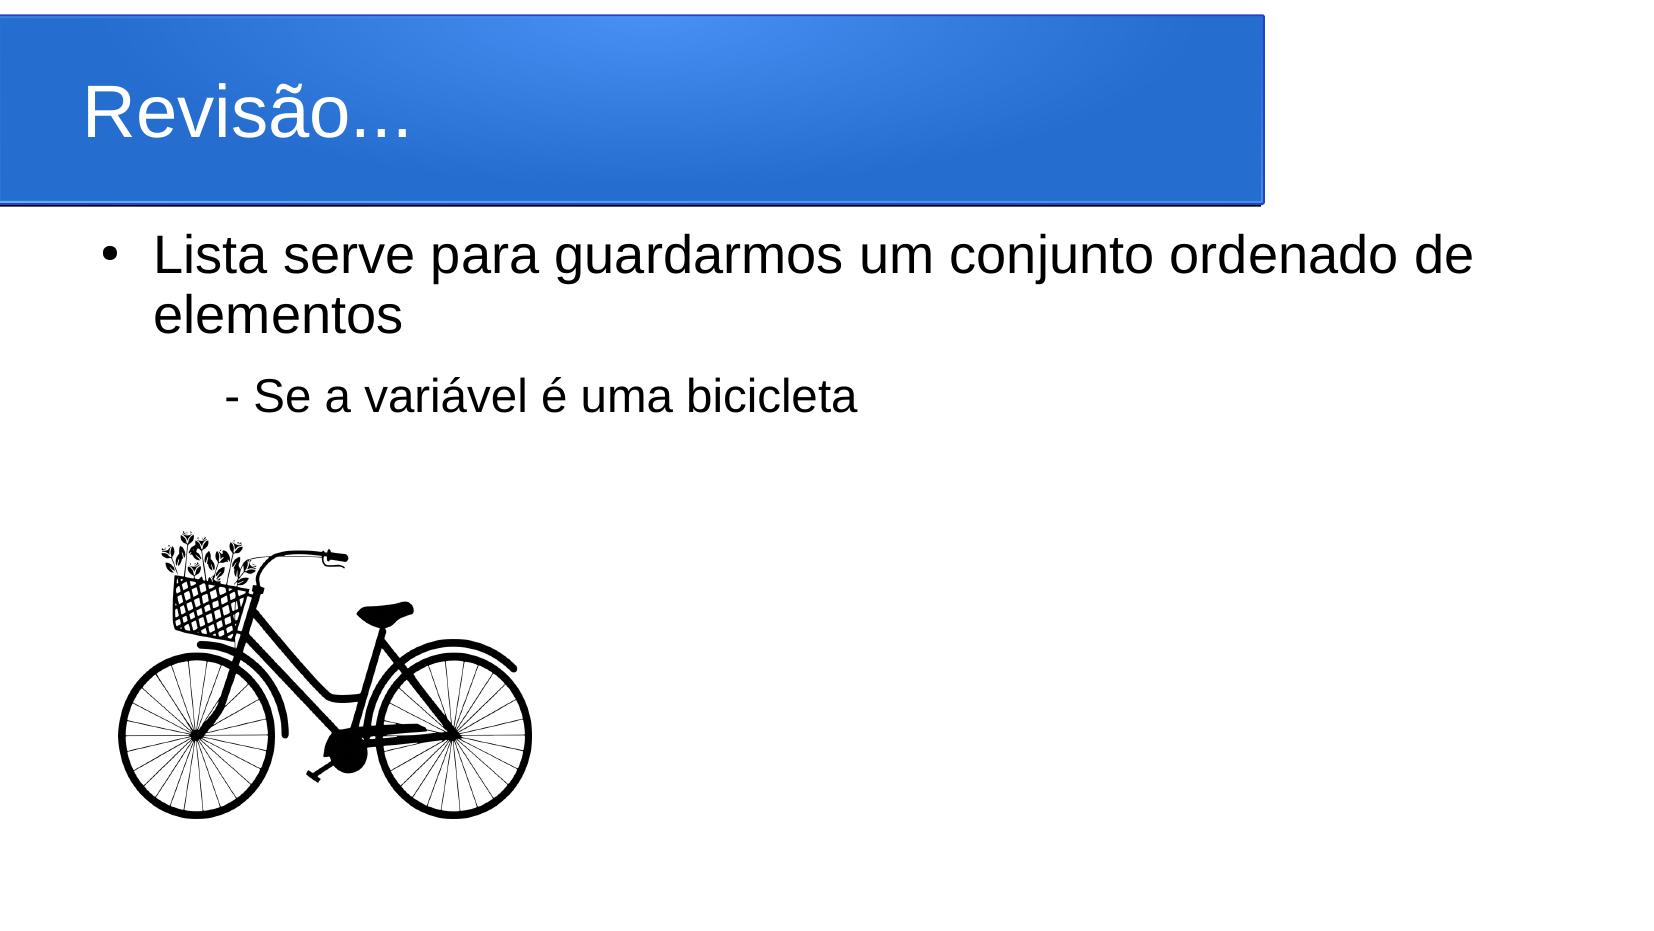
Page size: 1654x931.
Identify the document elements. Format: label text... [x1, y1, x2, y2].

title Revisão... [82, 35, 1235, 189]
list Lista serve para guardarmos um conjunto ordenado de elementos - Se a variável é uma bicicleta [82, 224, 1571, 764]
picture [118, 531, 532, 819]
